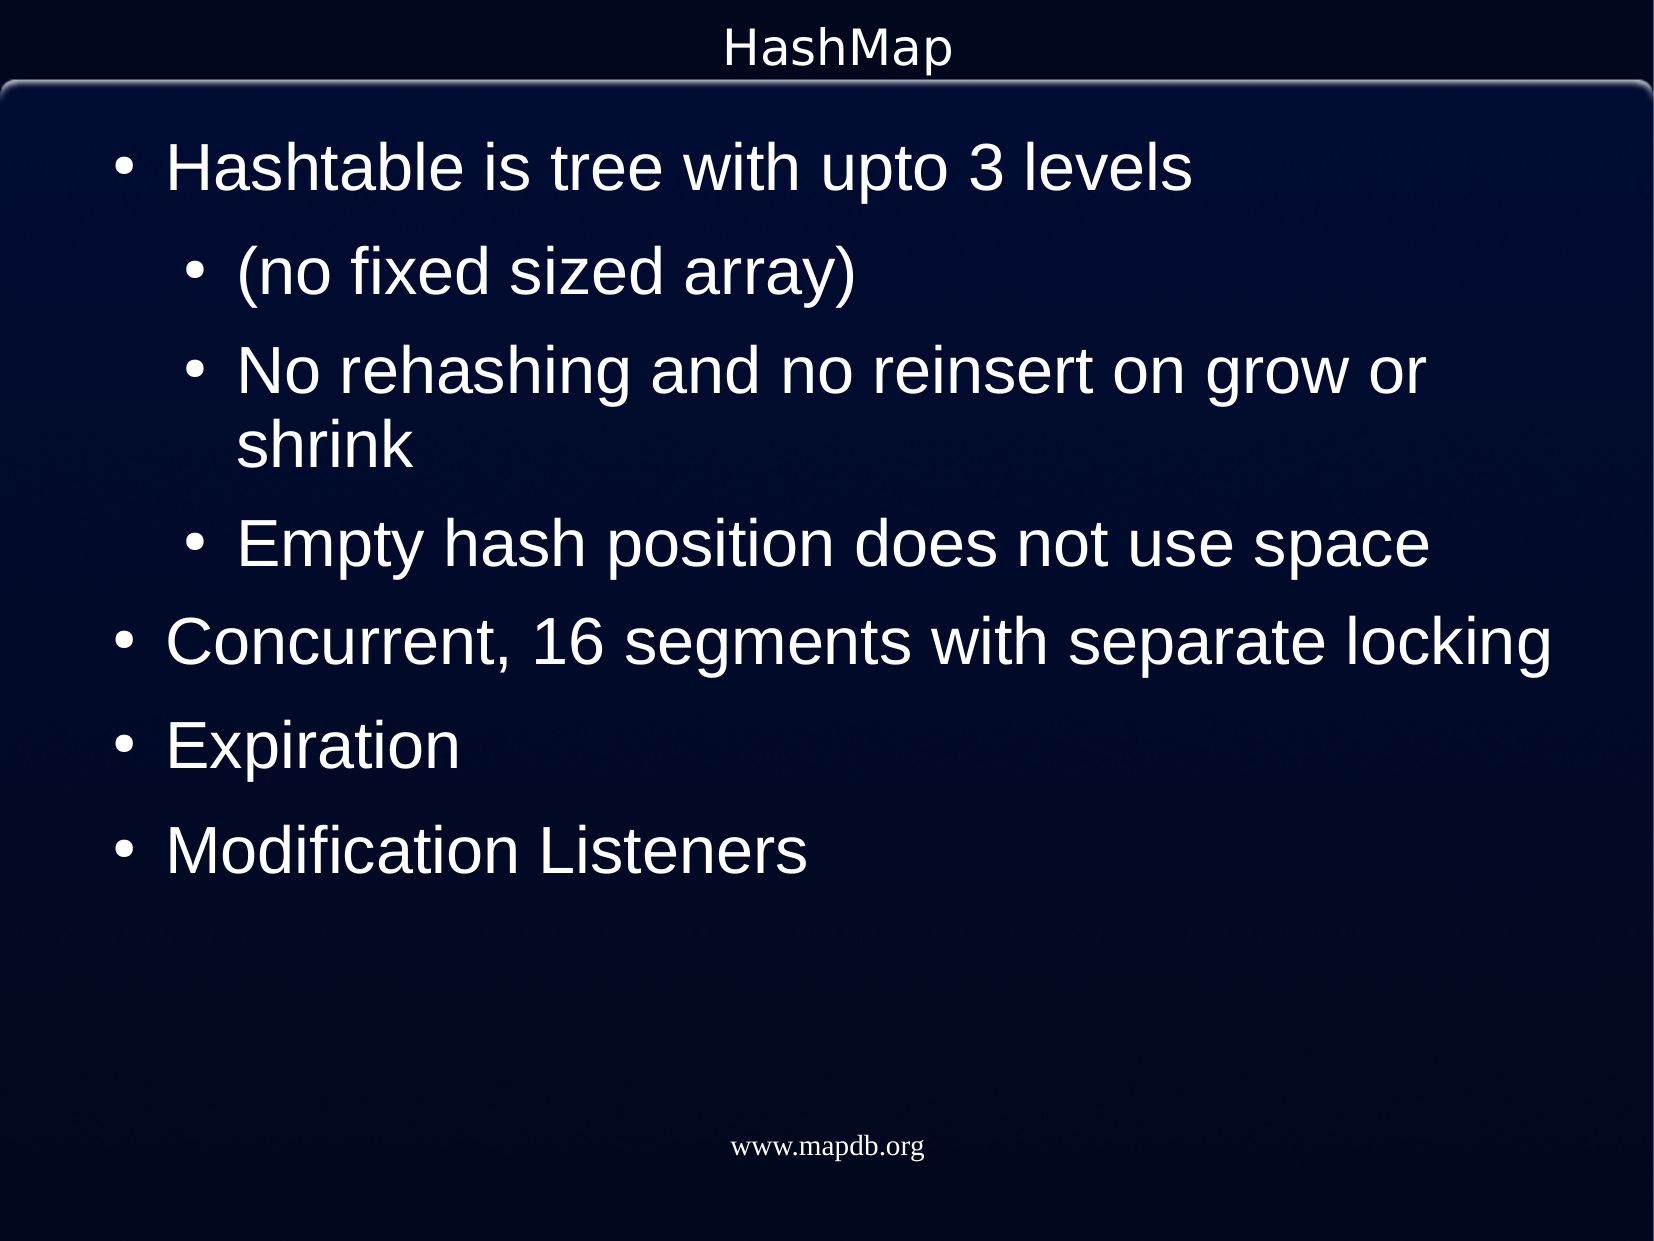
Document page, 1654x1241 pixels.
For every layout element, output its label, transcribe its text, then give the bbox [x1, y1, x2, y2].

picture [0, 0, 1654, 1241]
list Hashtable is tree with upto 3 levels (no fixed sized array) No rehashing and no reinsert on grow or shrink Empty hash position does not use space Concurrent, 16 segments with separate locking Expiration Modification Listeners [94, 129, 1583, 1171]
title HashMap [94, 13, 1583, 83]
